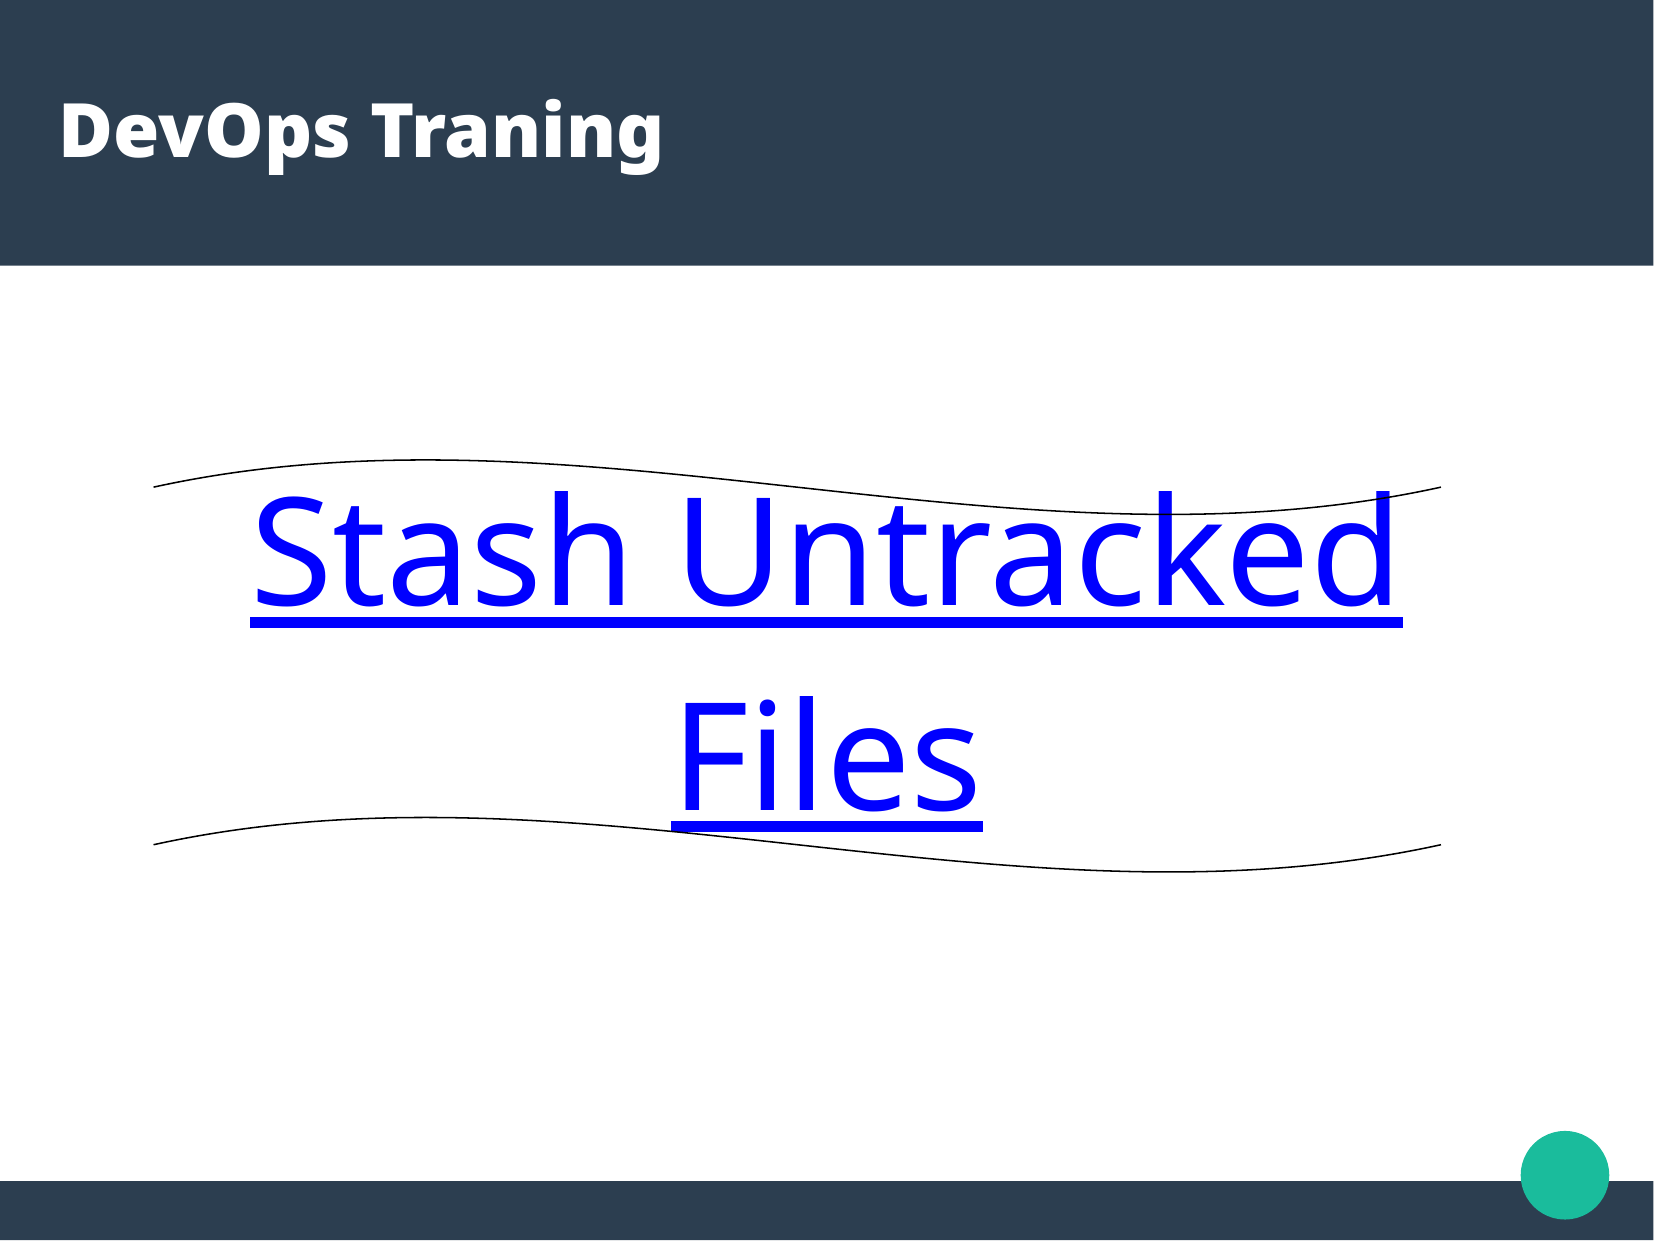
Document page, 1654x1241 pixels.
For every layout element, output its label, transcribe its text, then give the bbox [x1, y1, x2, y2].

title DevOps Traning [59, 49, 1595, 207]
subtitle Stash Untracked Files [82, 290, 1571, 1010]
